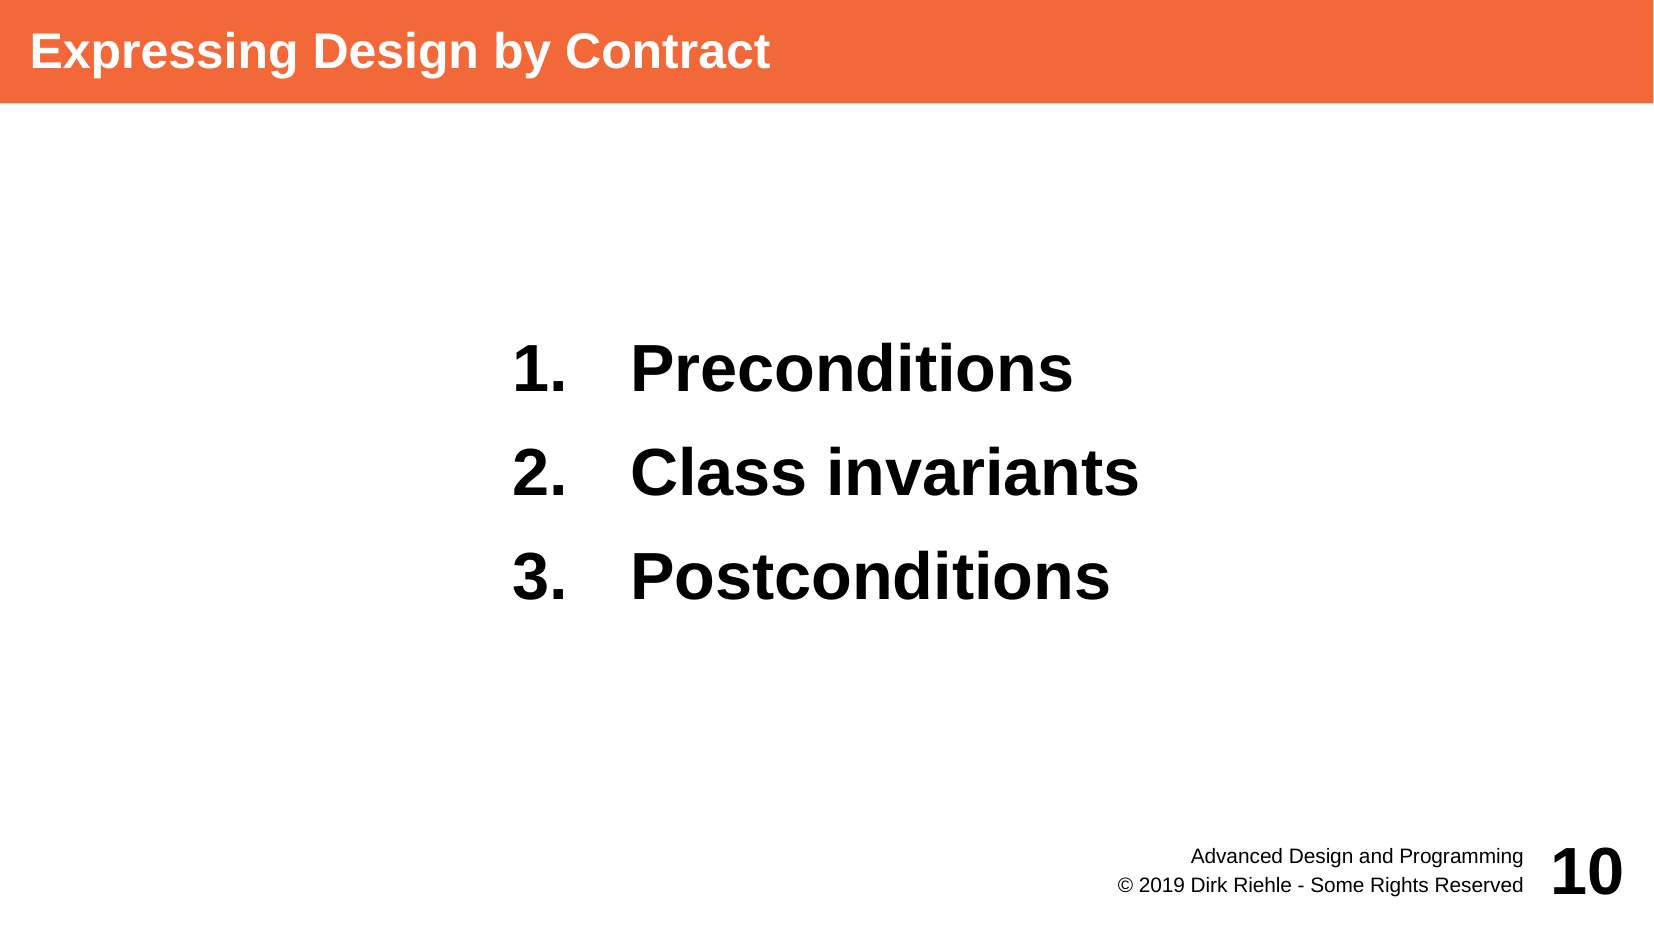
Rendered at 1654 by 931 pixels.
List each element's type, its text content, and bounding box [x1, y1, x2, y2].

title Expressing Design by Contract [0, 0, 1654, 104]
subtitle Preconditions Class invariants Postconditions [29, 132, 1625, 813]
